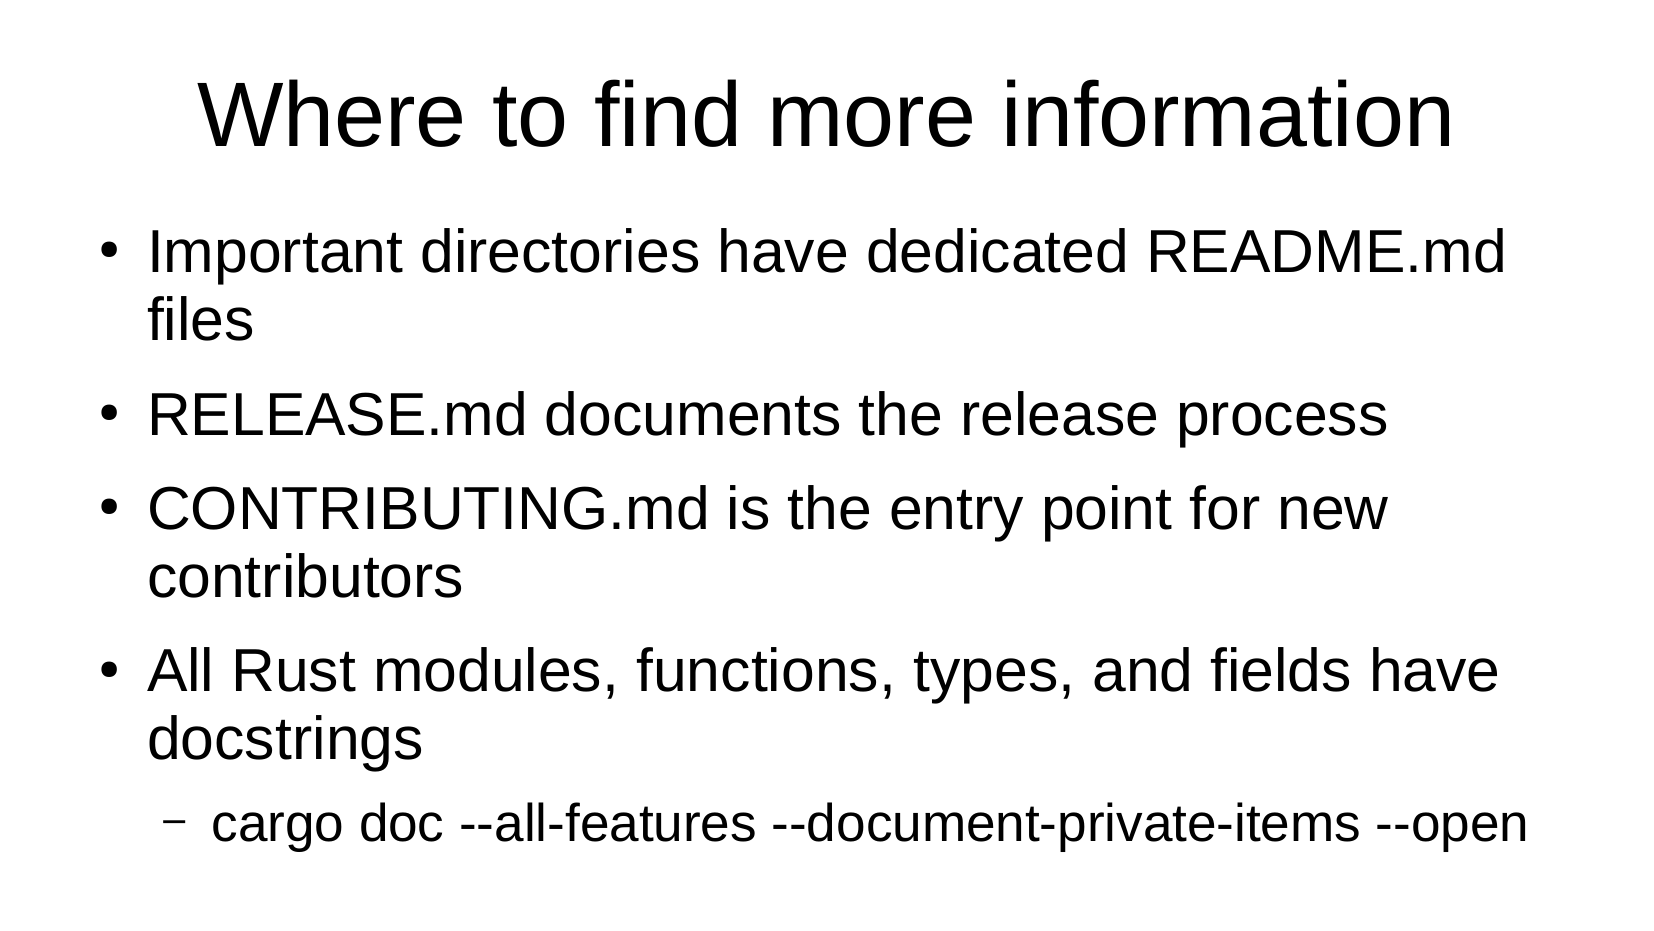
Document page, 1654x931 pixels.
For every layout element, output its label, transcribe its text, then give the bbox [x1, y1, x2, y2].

title Where to find more information [82, 37, 1571, 193]
list Important directories have dedicated README.md files RELEASE.md documents the release process CONTRIBUTING.md is the entry point for new contributors All Rust modules, functions, types, and fields have docstrings cargo doc --all-features --document-private-items --open [82, 217, 1571, 901]
